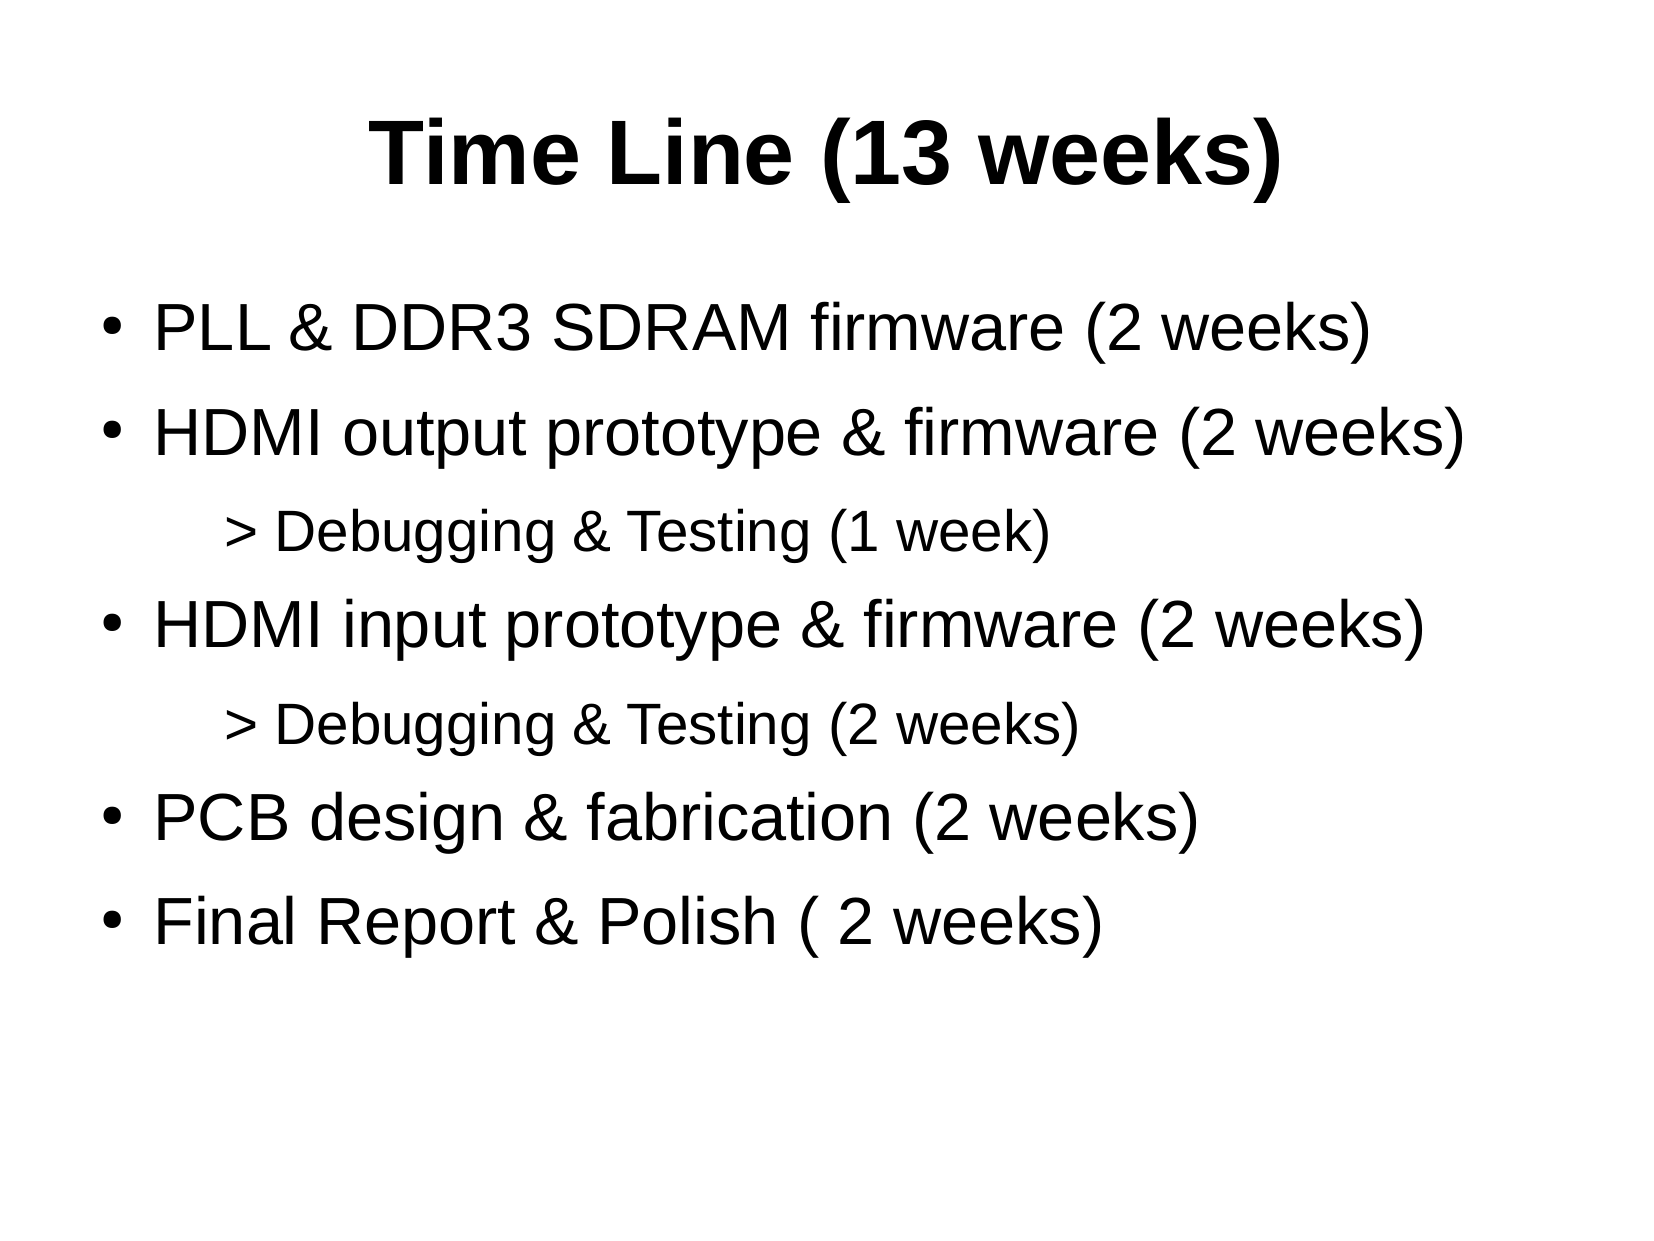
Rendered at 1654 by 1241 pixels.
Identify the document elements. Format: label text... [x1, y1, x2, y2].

list PLL & DDR3 SDRAM firmware (2 weeks) HDMI output prototype & firmware (2 weeks) > Debugging & Testing (1 week) HDMI input prototype & firmware (2 weeks) > Debugging & Testing (2 weeks) PCB design & fabrication (2 weeks) Final Report & Polish ( 2 weeks) [82, 290, 1571, 1109]
title Time Line (13 weeks) [82, 49, 1571, 257]
